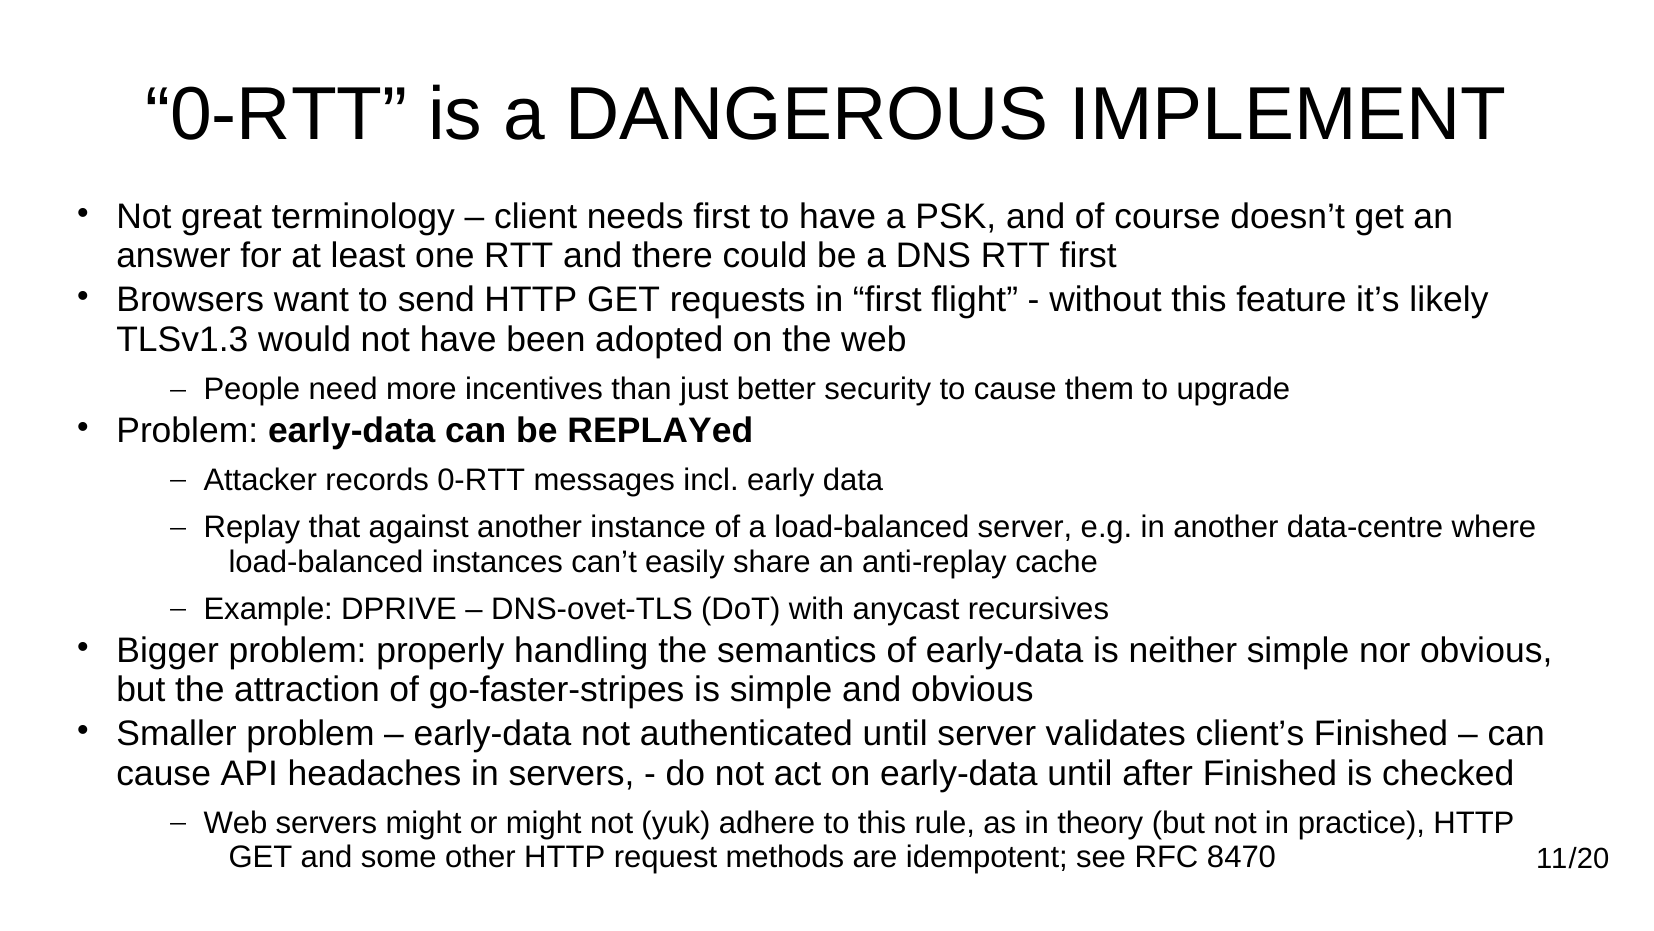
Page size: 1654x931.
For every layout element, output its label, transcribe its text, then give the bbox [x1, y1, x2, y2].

title “0-RTT” is a DANGEROUS IMPLEMENT [82, 37, 1571, 193]
list Not great terminology – client needs first to have a PSK, and of course doesn’t get an answer for at least one RTT and there could be a DNS RTT first Browsers want to send HTTP GET requests in “first flight” - without this feature it’s likely TLSv1.3 would not have been adopted on the web People need more incentives than just better security to cause them to upgrade Problem: early-data can be REPLAYed Attacker records 0-RTT messages incl. early data Replay that against another instance of a load-balanced server, e.g. in another data-centre where load-balanced instances can’t easily share an anti-replay cache Example: DPRIVE – DNS-ovet-TLS (DoT) with anycast recursives Bigger problem: properly handling the semantics of early-data is neither simple nor obvious, but the attraction of go-faster-stripes is simple and obvious Smaller problem – early-data not authenticated until server validates client’s Finished – can cause API headaches in servers, - do not act on early-data until after Finished is checked Web servers might or might not (yuk) adhere to this rule, as in theory (but not in practice), HTTP GET and some other HTTP request methods are idempotent; see RFC 8470 [77, 192, 1565, 910]
